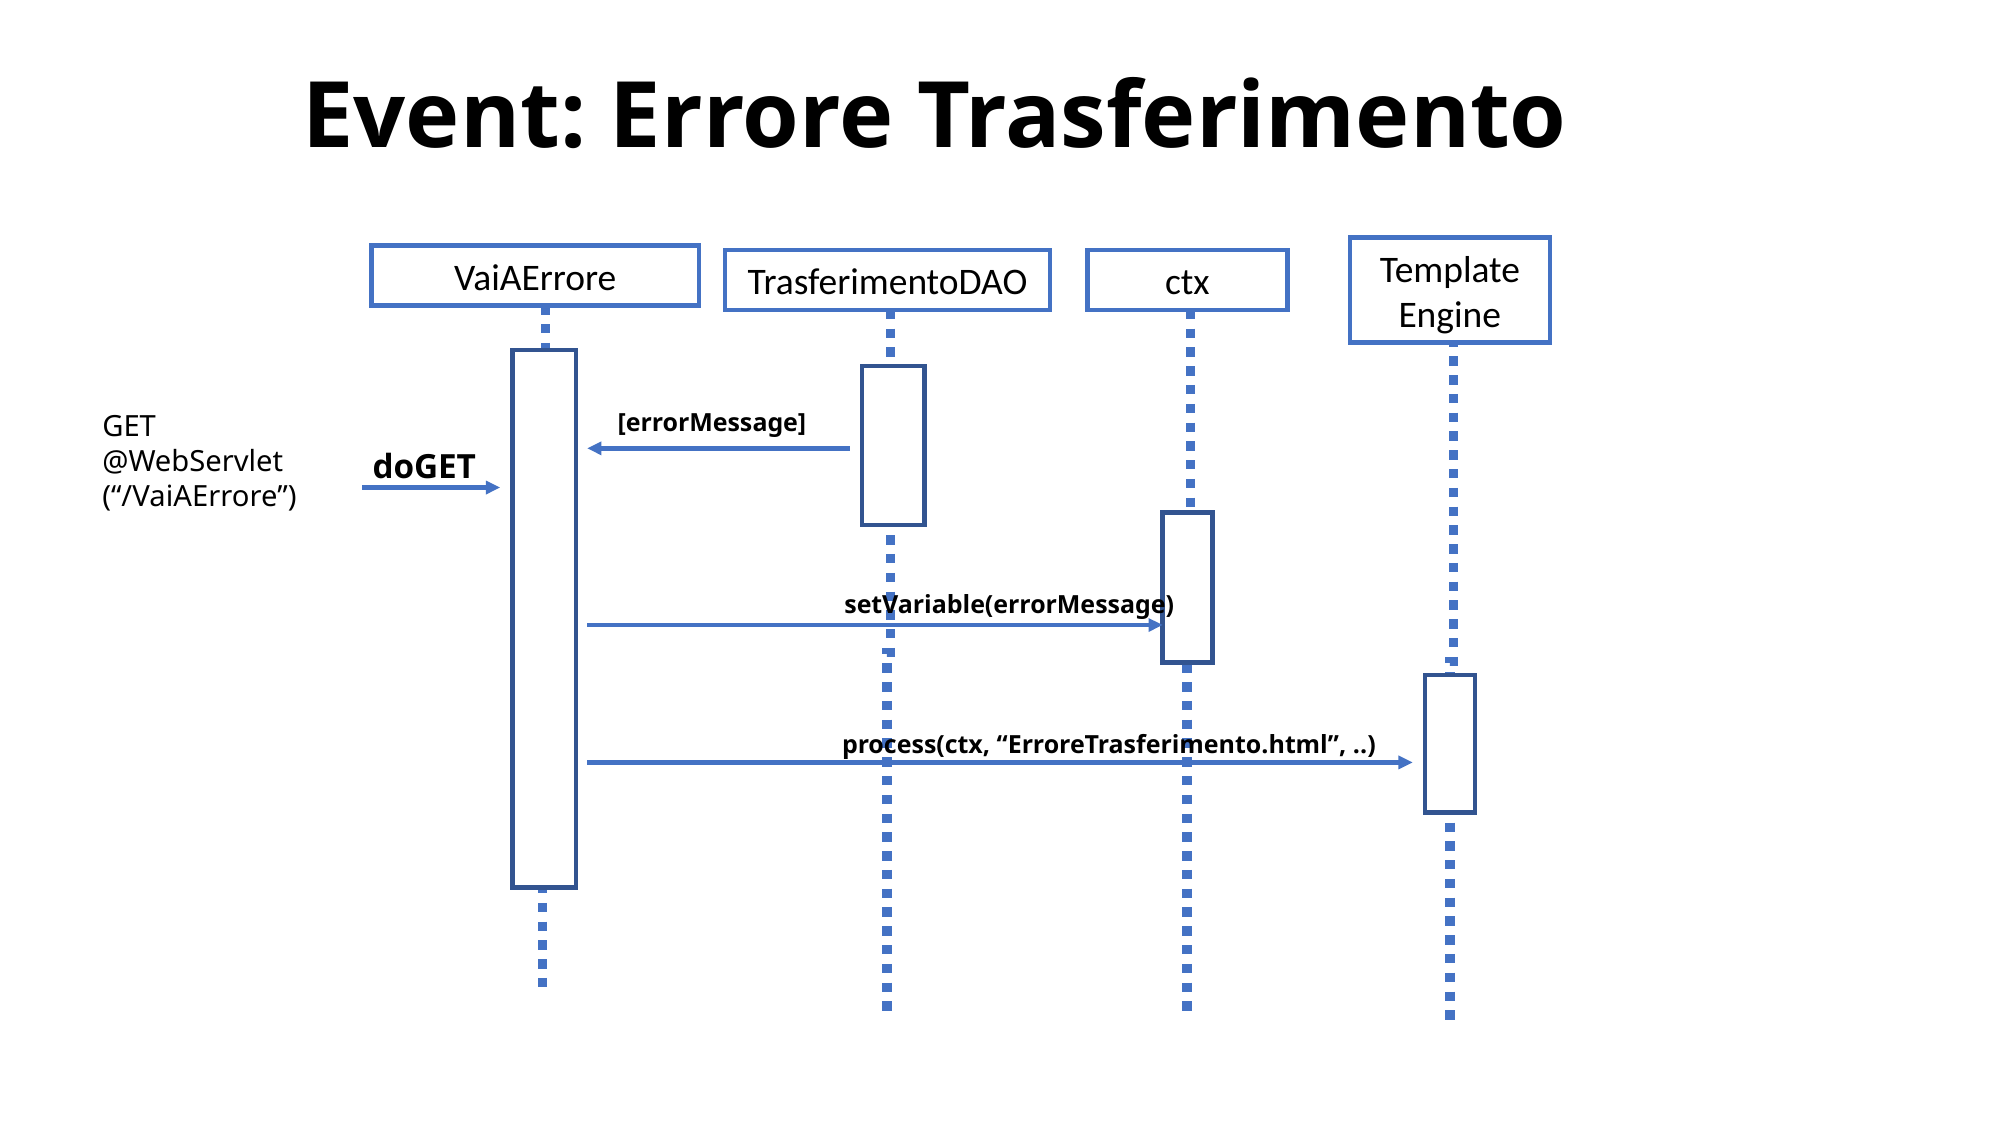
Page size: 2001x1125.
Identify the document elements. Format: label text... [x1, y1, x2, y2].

text_box [512, 349, 577, 437]
text_box [512, 493, 577, 888]
text_box ctx [1087, 249, 1288, 310]
text_box Template Engine [1350, 237, 1550, 343]
text_box [1162, 512, 1213, 663]
text_box TrasferimentoDAO [725, 249, 1050, 310]
text_box [errorMessage] [575, 399, 849, 474]
title Event: Errore Trasferimento [287, 37, 1713, 175]
text_box [1425, 674, 1475, 813]
text_box [862, 366, 925, 525]
text_box process(ctx, “ErroreTrasferimento.html”, ..) [827, 721, 1392, 766]
text_box setVariable(errorMessage) [829, 581, 1190, 626]
text_box doGET [357, 437, 610, 493]
text_box GET @WebServlet (“/VaiAErrore”) [87, 399, 350, 520]
text_box VaiAErrore [371, 245, 699, 306]
